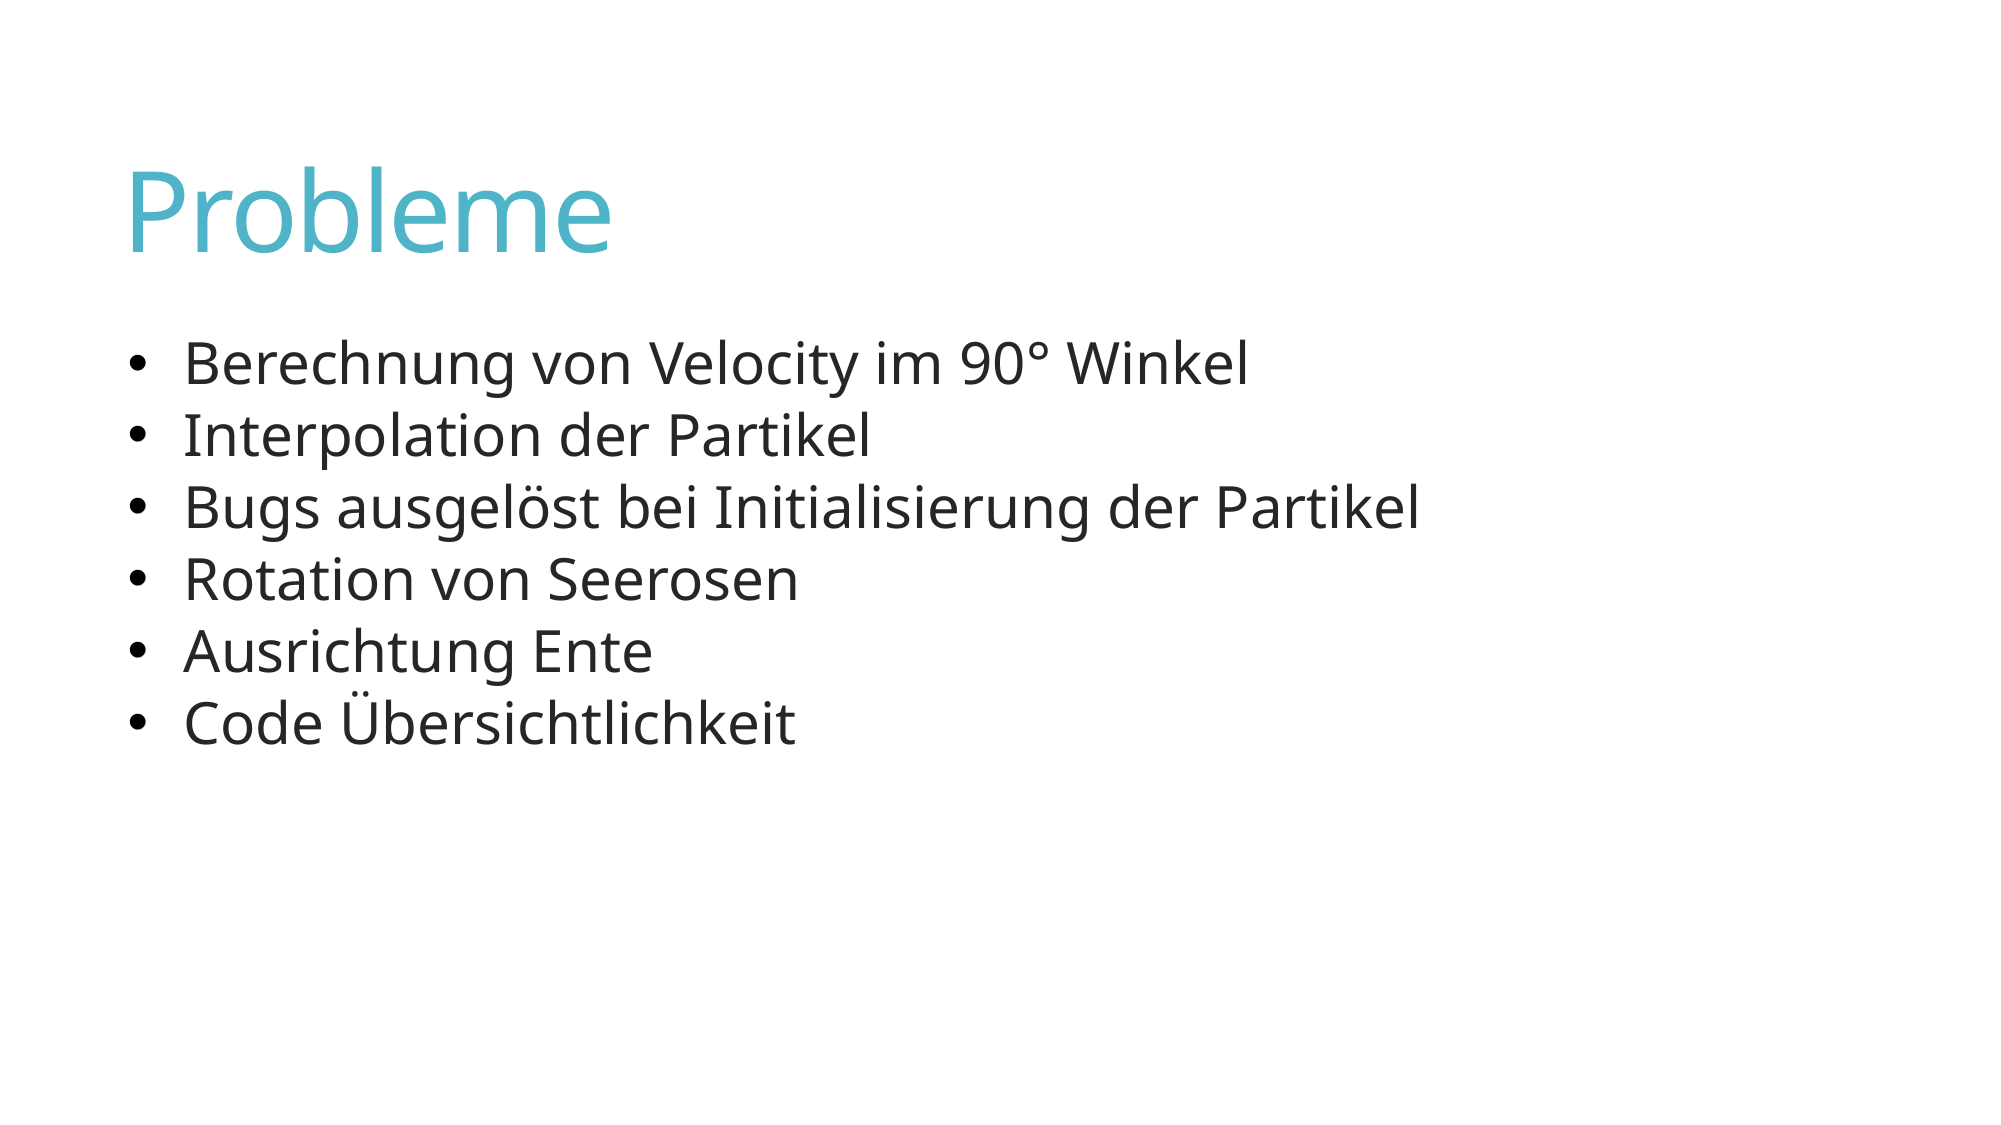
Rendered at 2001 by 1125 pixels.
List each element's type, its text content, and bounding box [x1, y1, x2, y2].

title Probleme [107, 81, 1876, 354]
list Berechnung von Velocity im 90° Winkel Interpolation der Partikel Bugs ausgelöst bei Initialisierung der Partikel Rotation von Seerosen Ausrichtung Ente Code Übersichtlichkeit [111, 329, 1876, 948]
